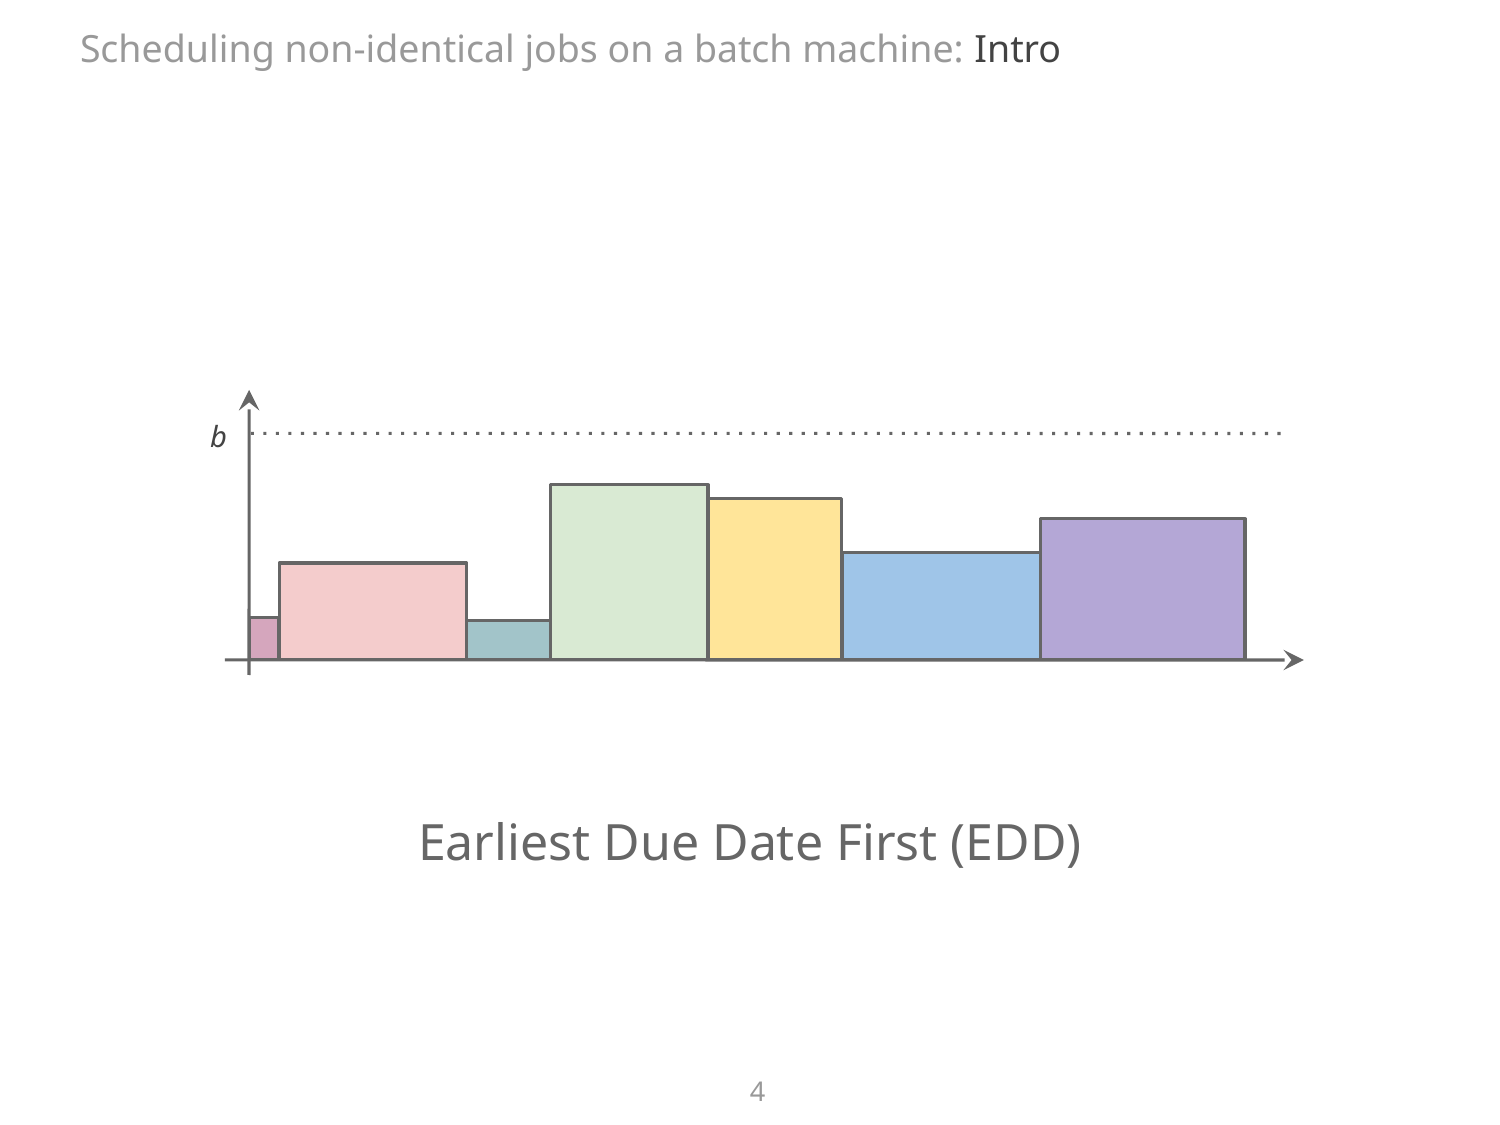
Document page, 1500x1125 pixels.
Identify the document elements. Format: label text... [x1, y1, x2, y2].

text_box b [137, 386, 242, 481]
text_box [251, 484, 1245, 660]
text_box Earliest Due Date First (EDD) [401, 795, 1099, 919]
title Scheduling non-identical jobs on a batch machine: Intro [27, 13, 1399, 85]
